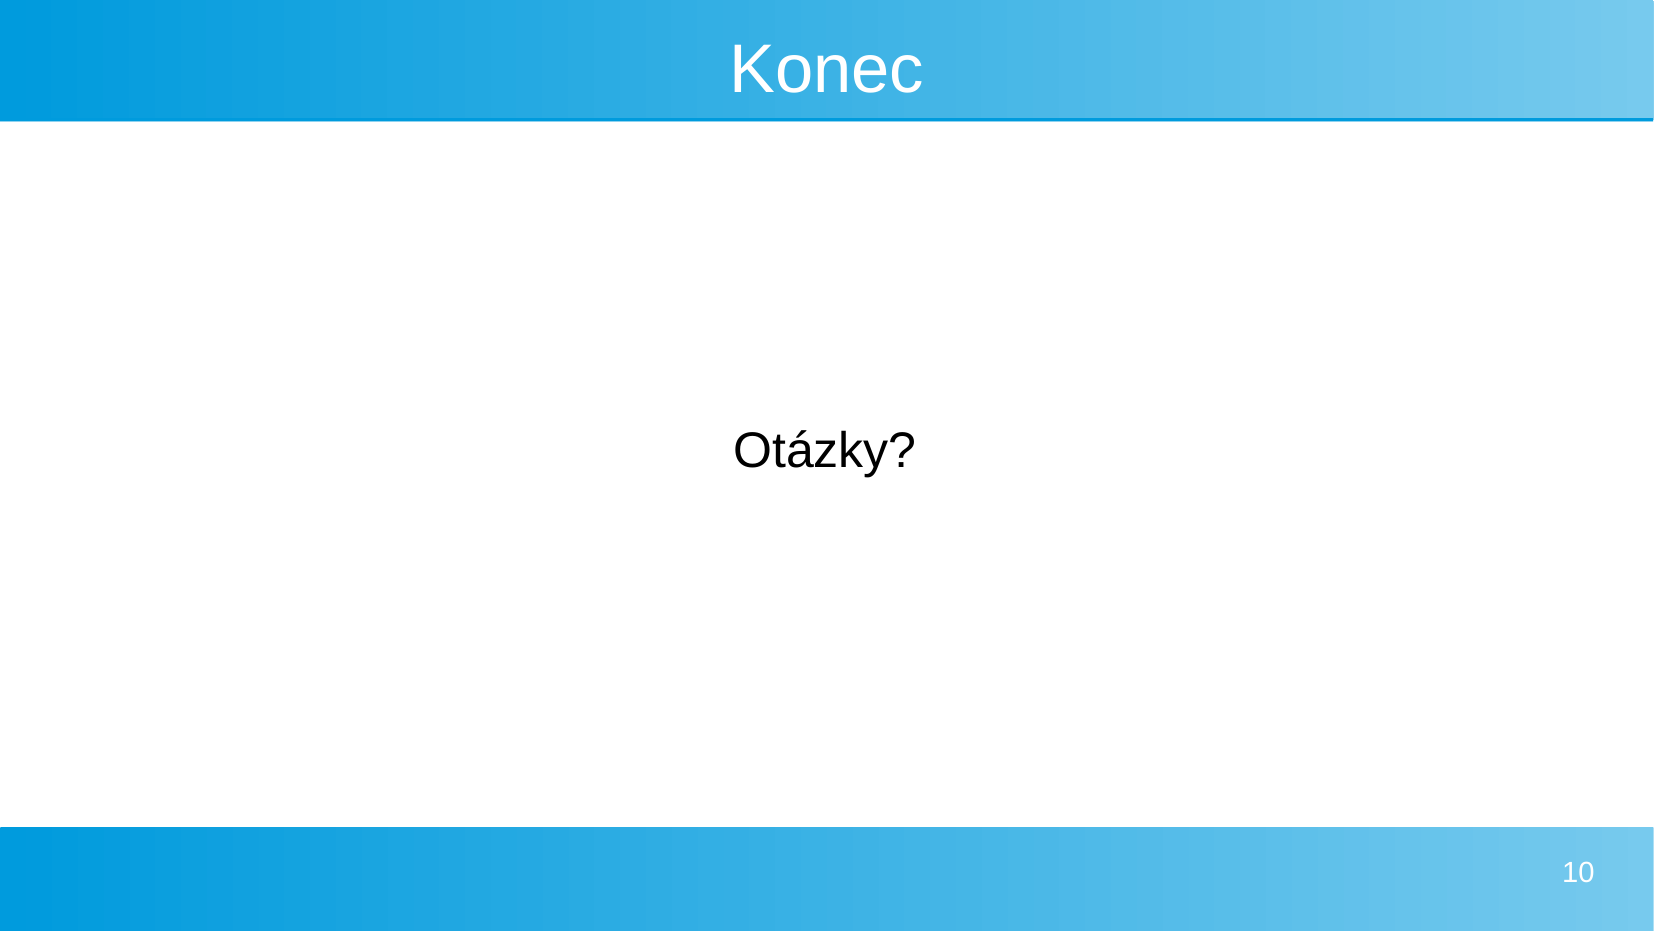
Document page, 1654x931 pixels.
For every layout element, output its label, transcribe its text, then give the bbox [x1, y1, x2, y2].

text_box Otázky? [412, 337, 1238, 563]
title Konec [59, 29, 1595, 108]
